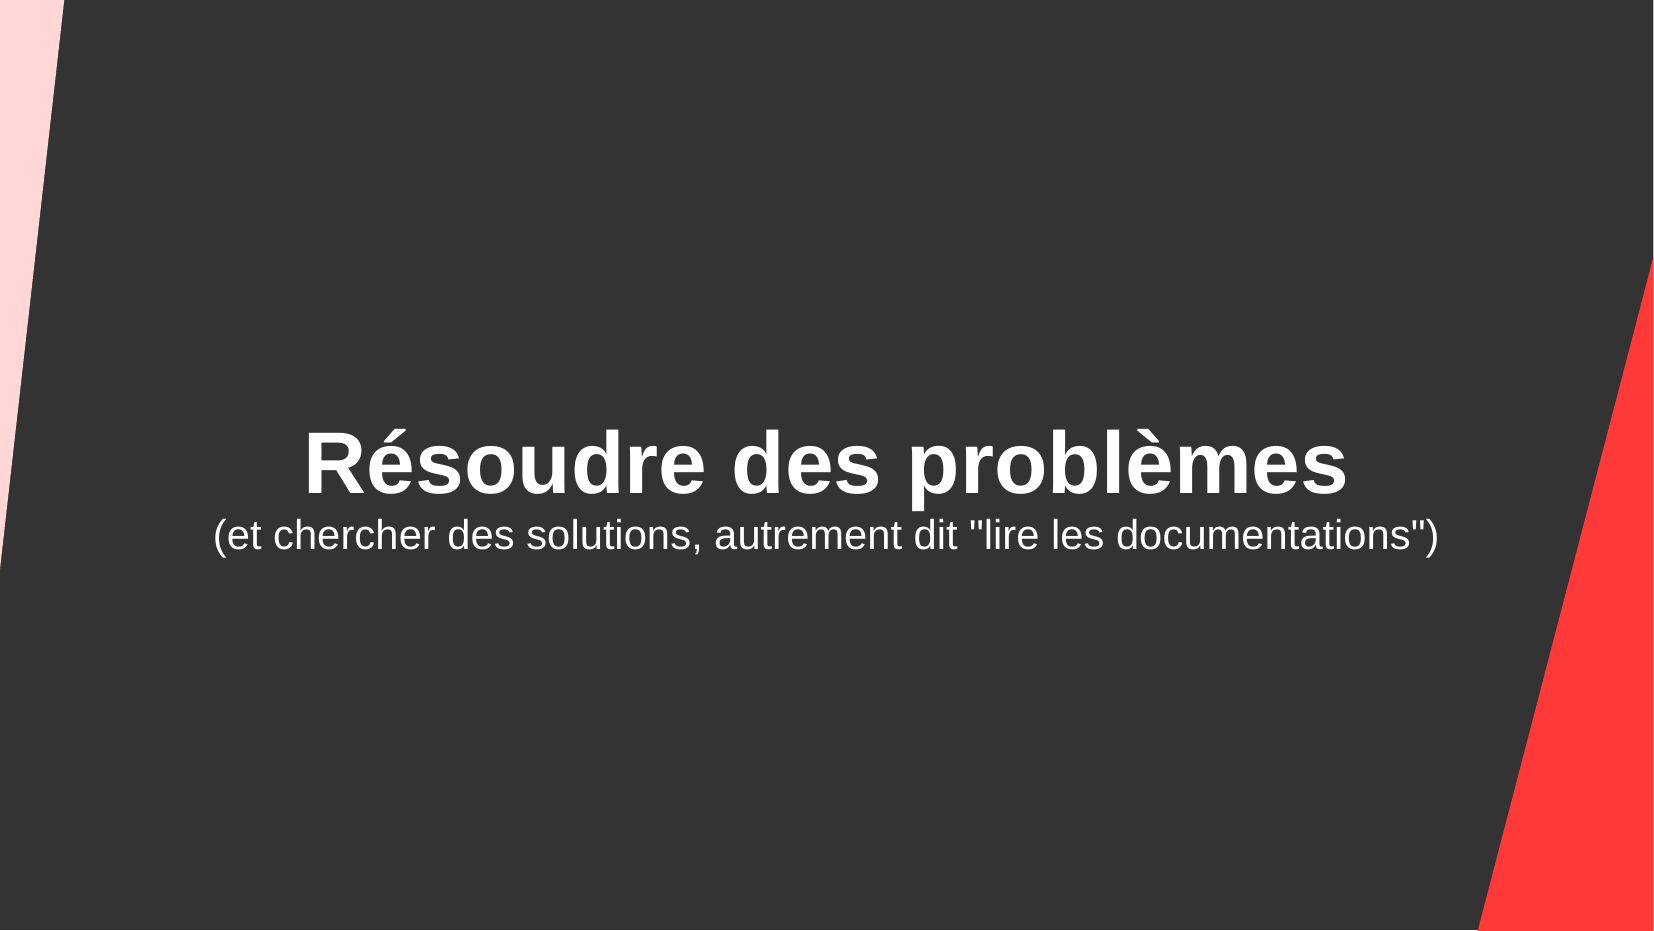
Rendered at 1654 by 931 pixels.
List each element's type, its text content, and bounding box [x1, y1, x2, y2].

title Résoudre des problèmes (et chercher des solutions, autrement dit "lire les documentations") [31, 413, 1612, 559]
text_box [0, 0, 65, 569]
text_box [1477, 254, 1654, 931]
